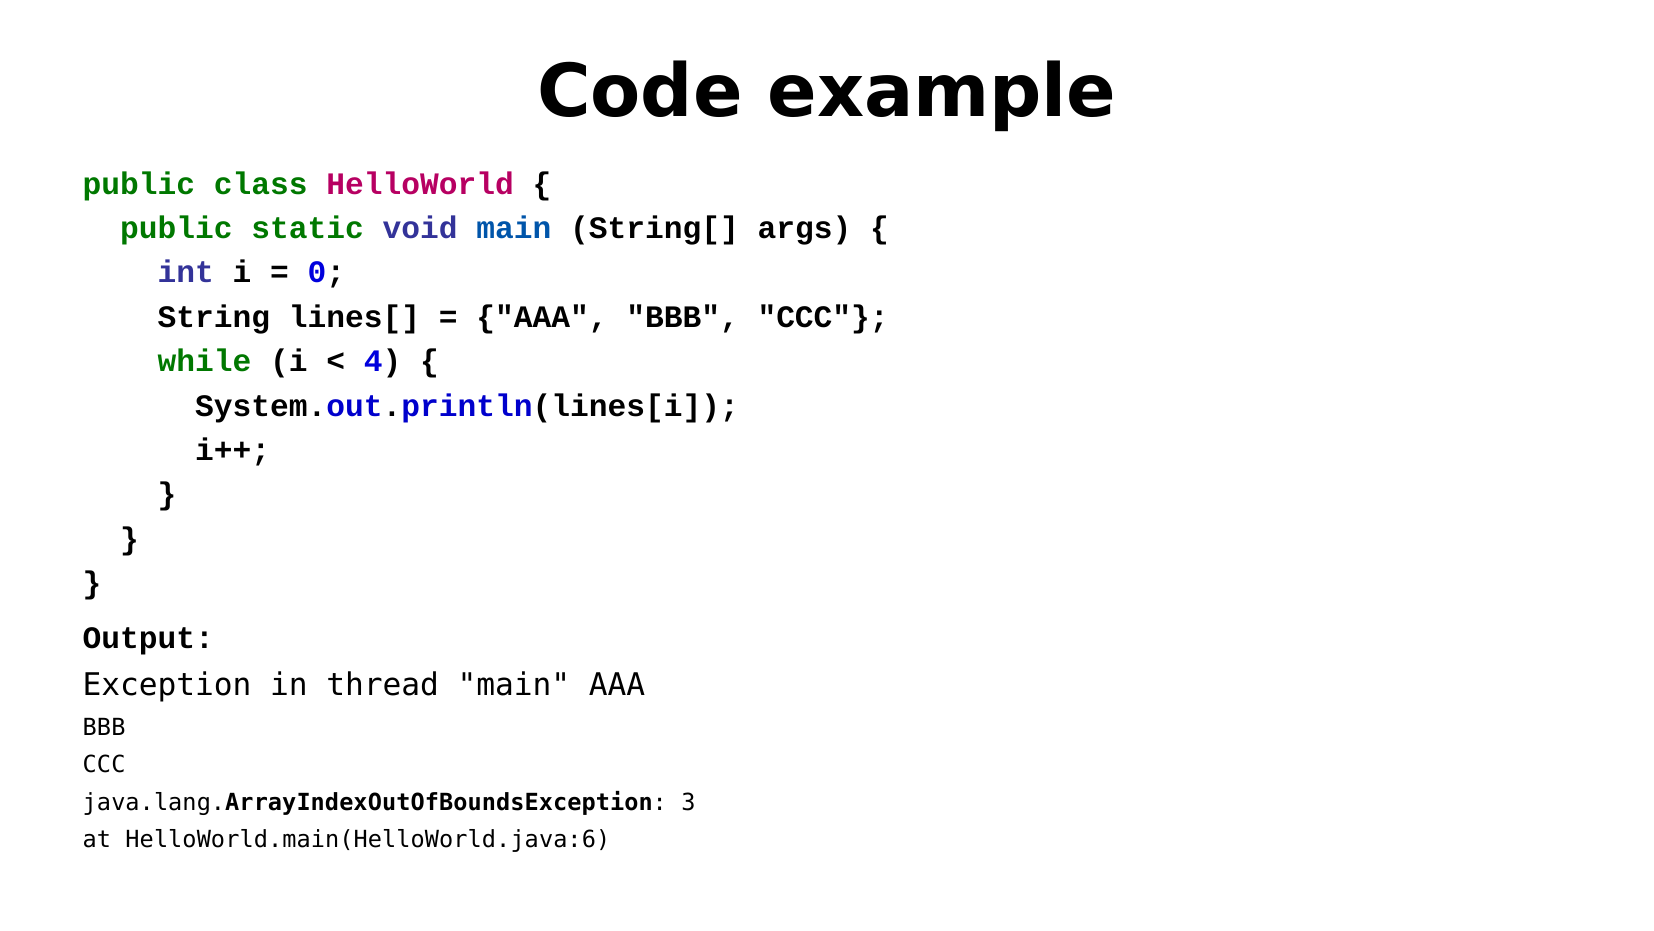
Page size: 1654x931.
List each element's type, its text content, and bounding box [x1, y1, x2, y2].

list public class HelloWorld { public static void main (String[] args) { int i = 0; String lines[] = {"AAA", "BBB", "CCC"}; while (i < 4) { System.out.println(lines[i]); i++; } } } Output: Exception in thread "main" AAA BBB CCC java.lang.ArrayIndexOutOfBoundsException: 3 at HelloWorld.main(HelloWorld.java:6) [82, 159, 1538, 869]
title Code example [82, 37, 1571, 147]
